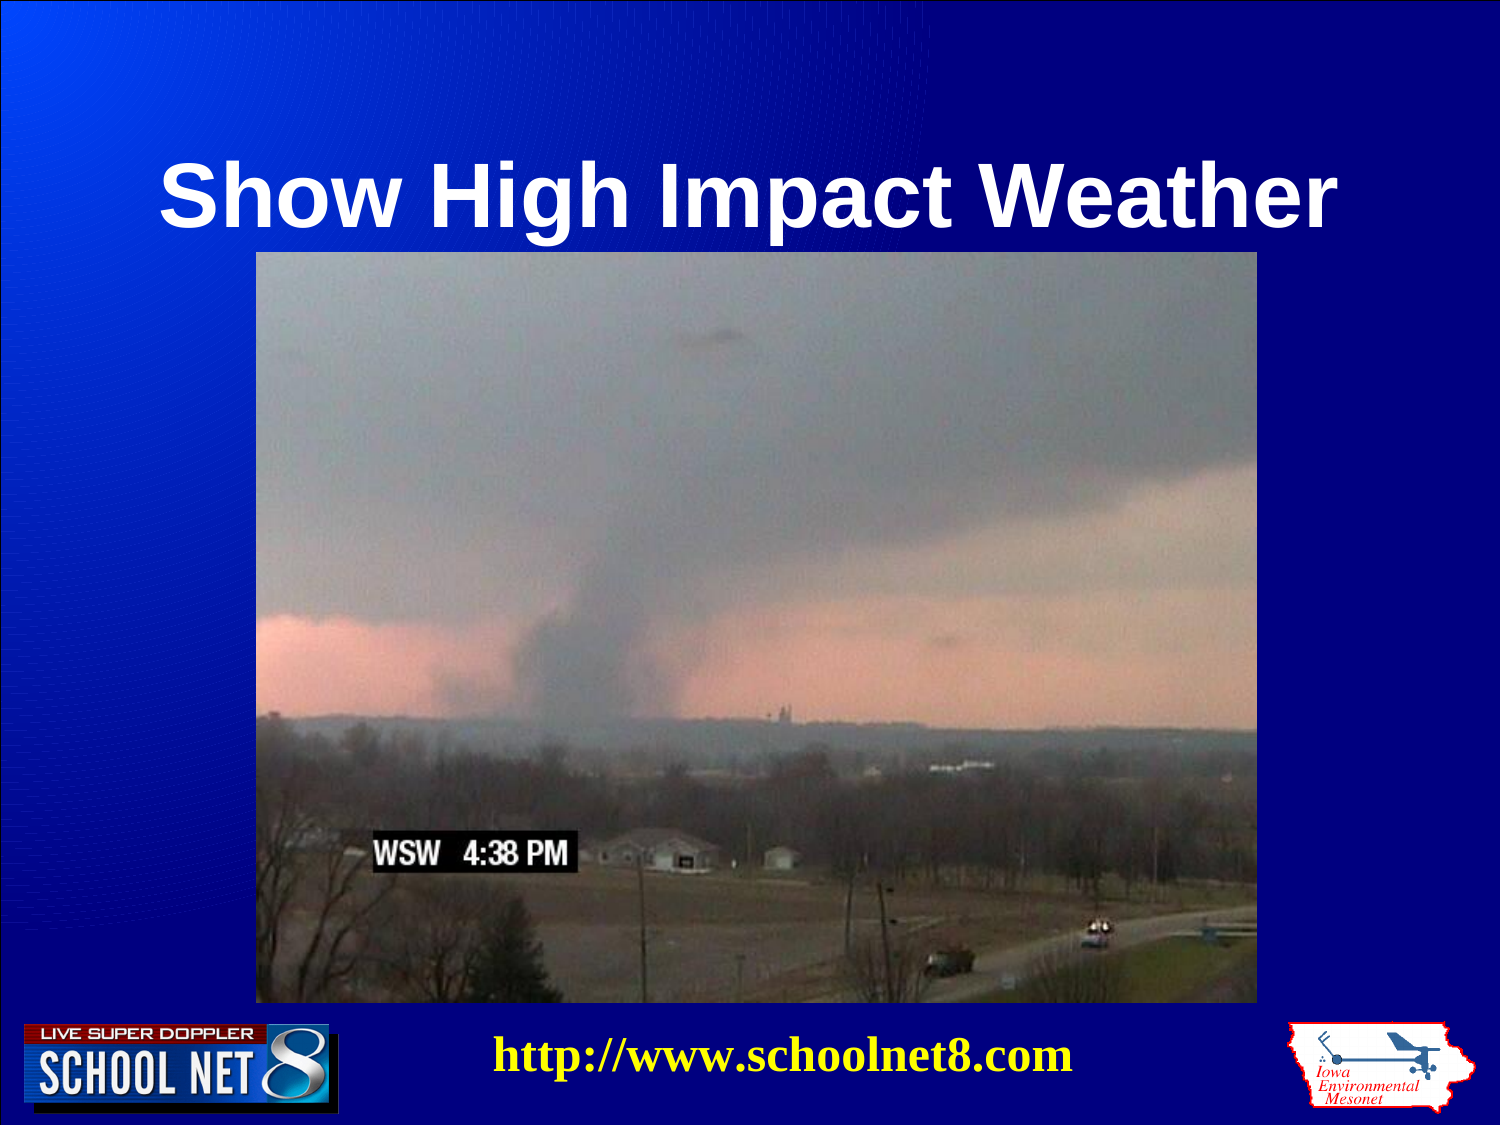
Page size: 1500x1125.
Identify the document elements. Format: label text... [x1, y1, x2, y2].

title Show High Impact Weather [112, 78, 1388, 309]
picture [1287, 1021, 1476, 1114]
picture [256, 252, 1257, 1003]
picture [24, 1024, 329, 1103]
